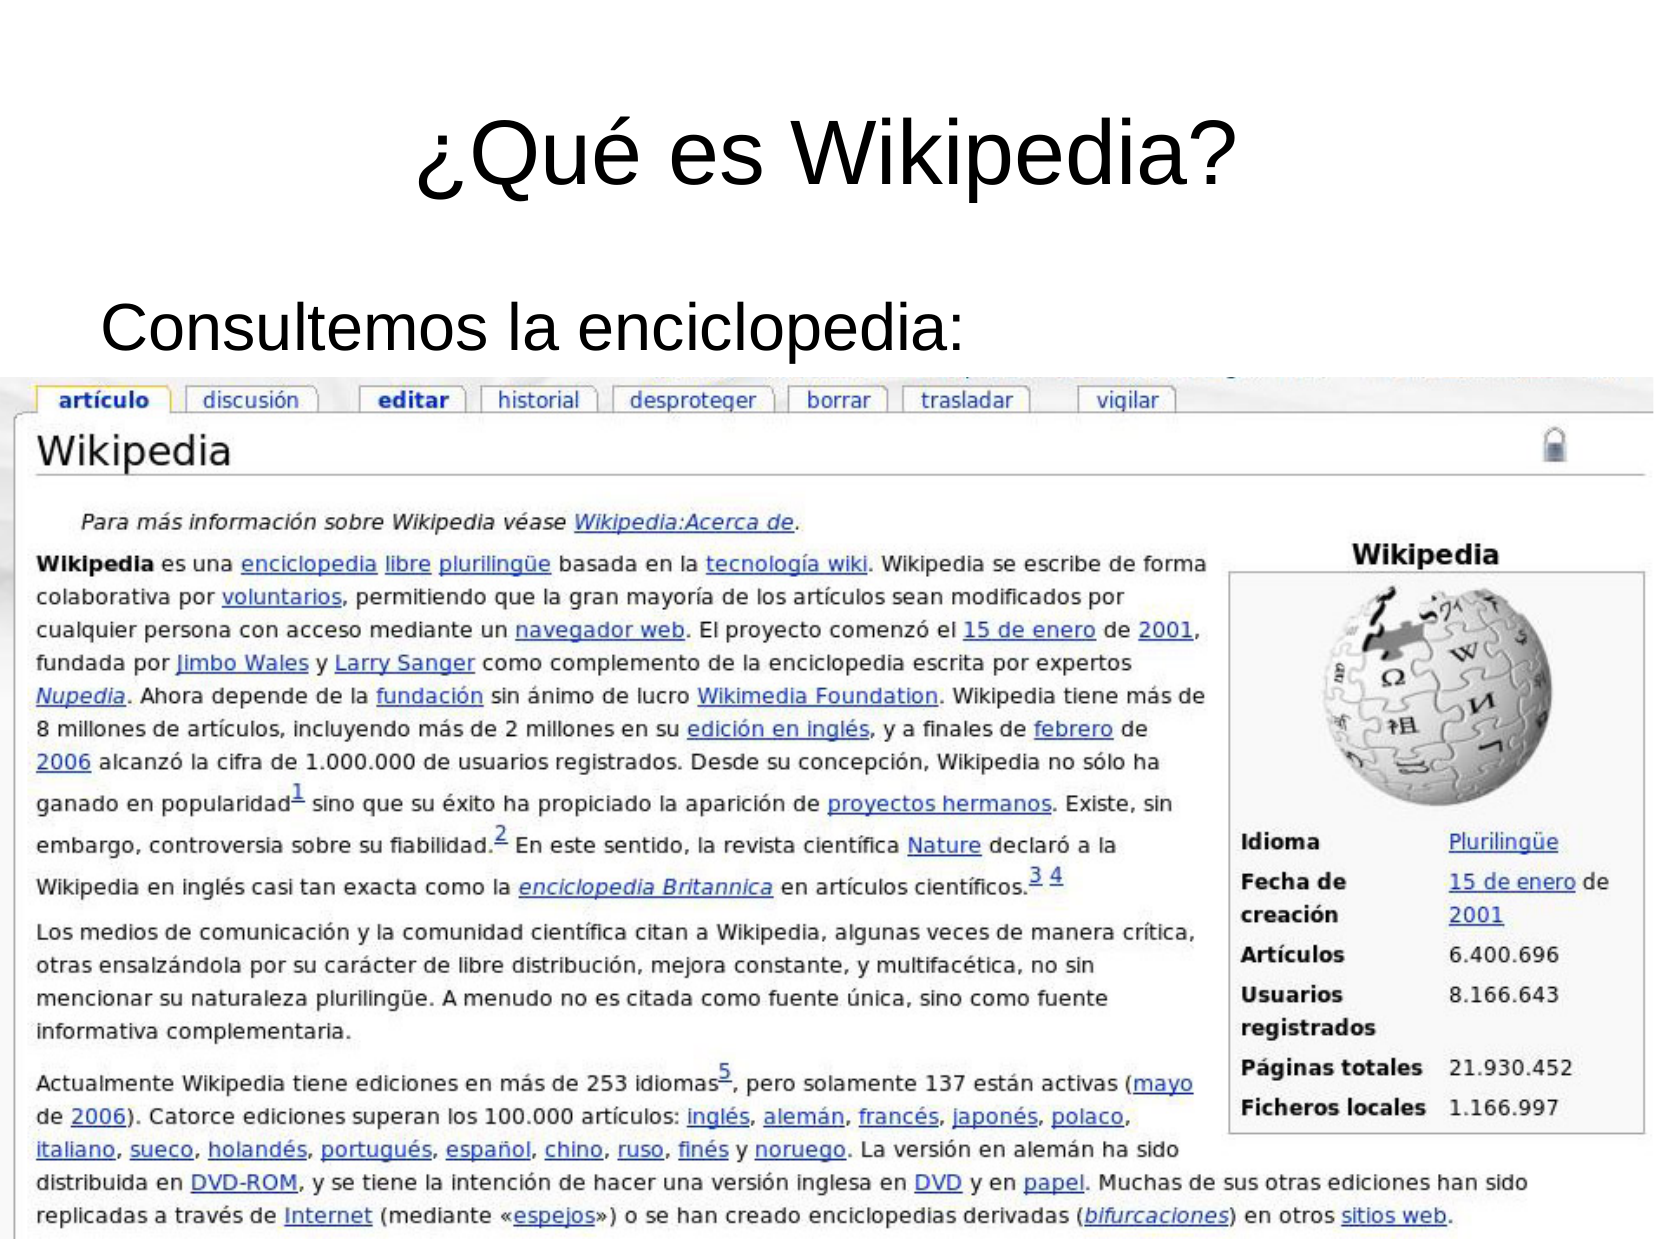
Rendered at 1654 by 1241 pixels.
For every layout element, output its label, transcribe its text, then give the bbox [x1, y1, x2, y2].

picture [0, 377, 1654, 1239]
list Consultemos la enciclopedia: [82, 290, 1571, 377]
title ¿Qué es Wikipedia? [82, 49, 1571, 257]
